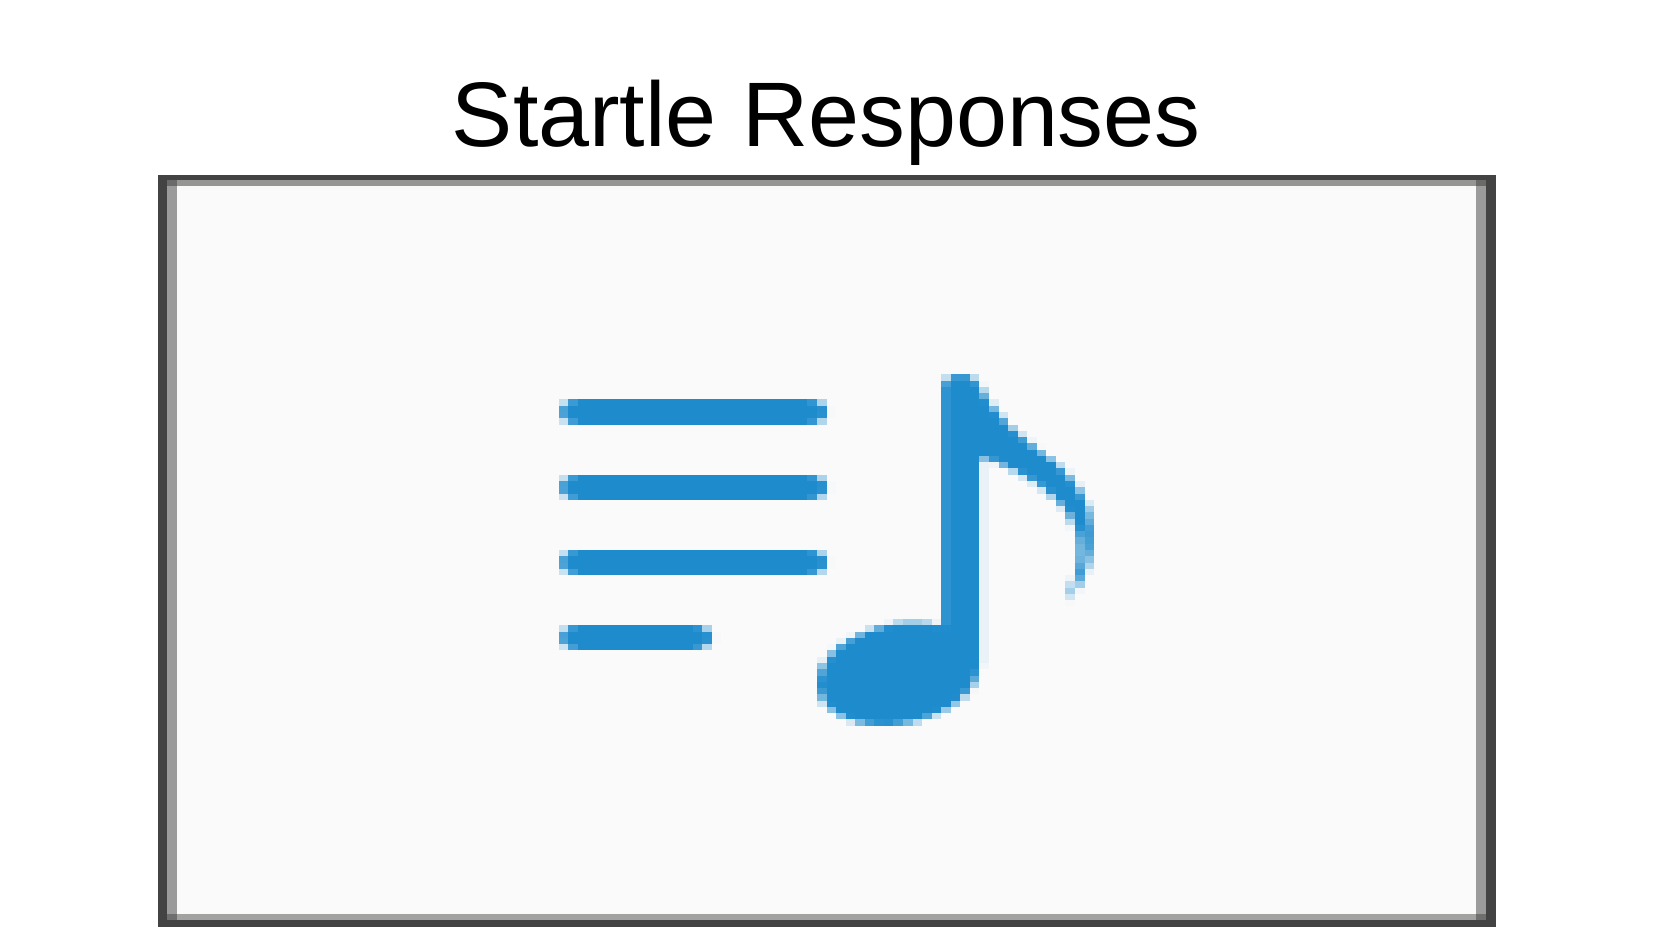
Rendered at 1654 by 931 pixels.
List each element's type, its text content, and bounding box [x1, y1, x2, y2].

title Startle Responses [82, 37, 1571, 193]
text_box [157, 174, 1497, 928]
